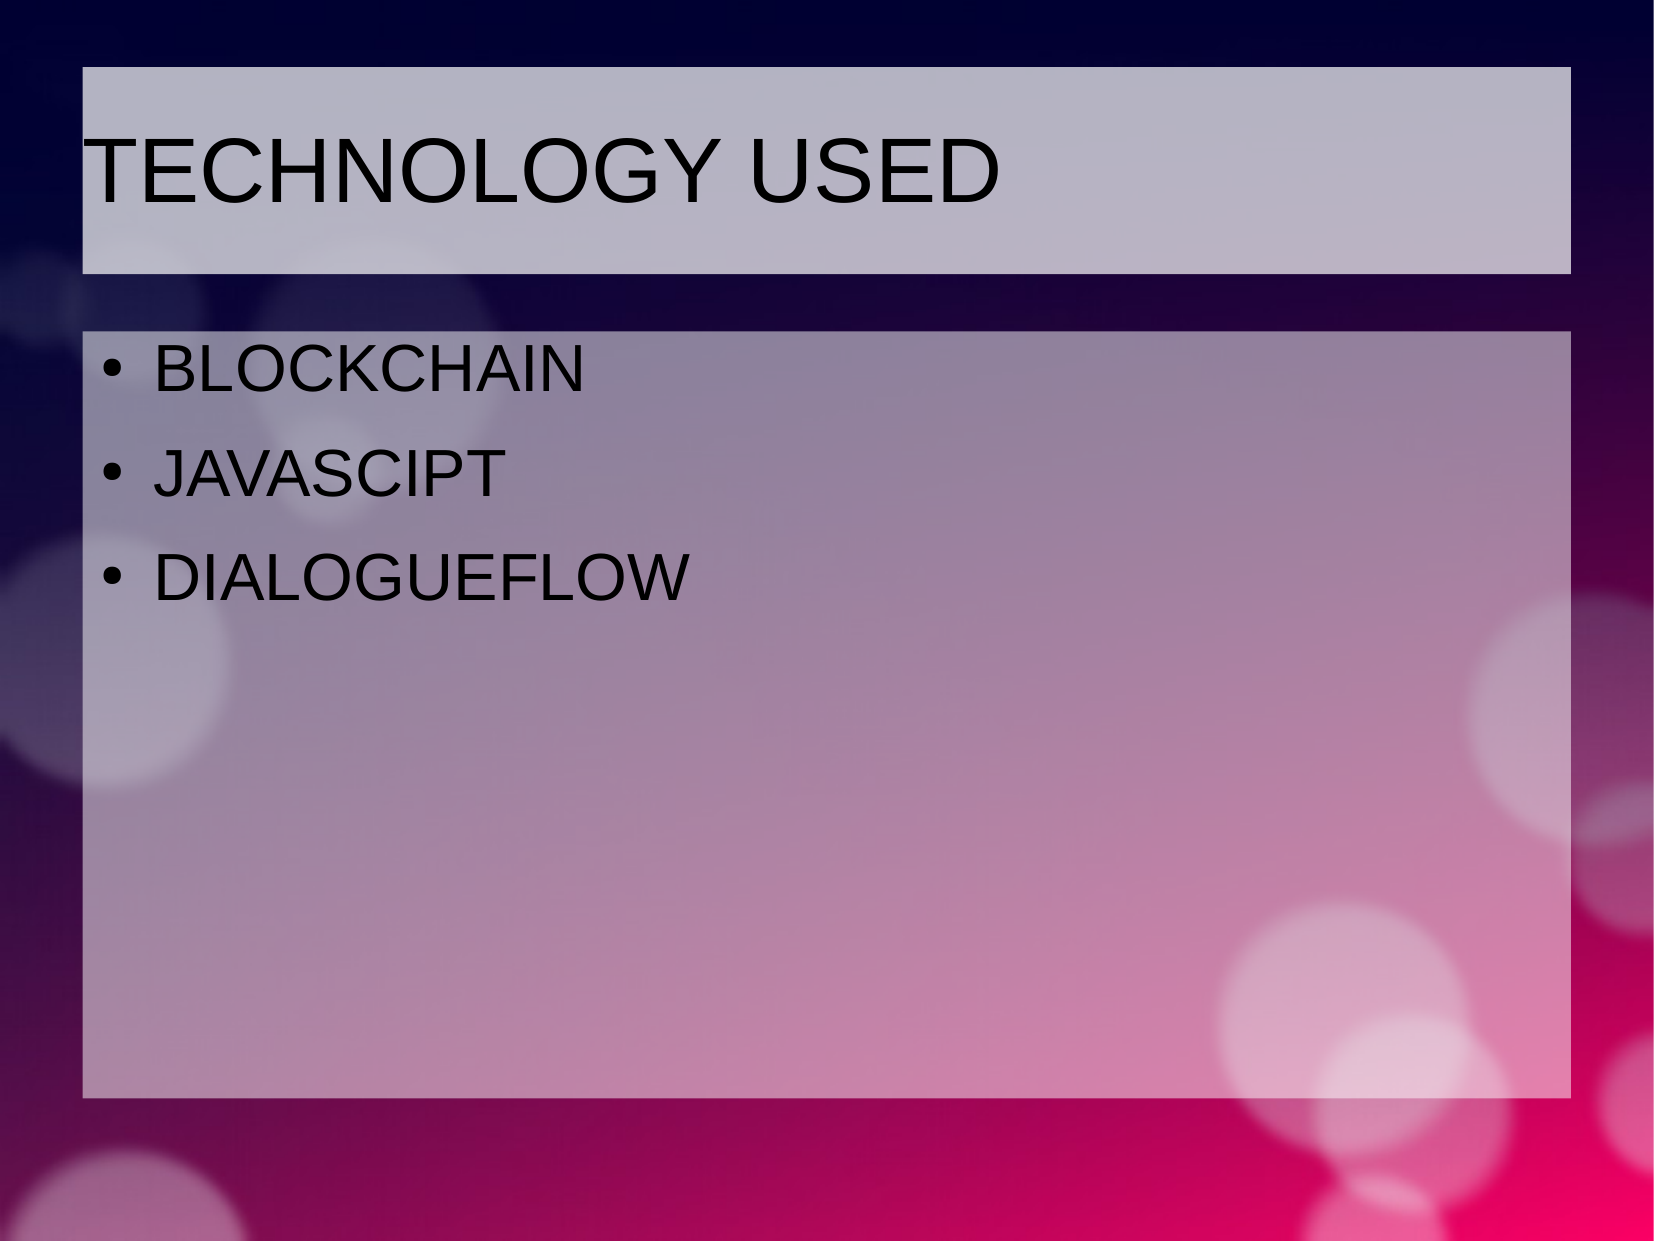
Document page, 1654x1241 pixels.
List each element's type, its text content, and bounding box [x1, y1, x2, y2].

list BLOCKCHAIN JAVASCIPT DIALOGUEFLOW [82, 331, 1571, 1099]
title TECHNOLOGY USED [82, 67, 1571, 275]
picture [0, 0, 1654, 1241]
